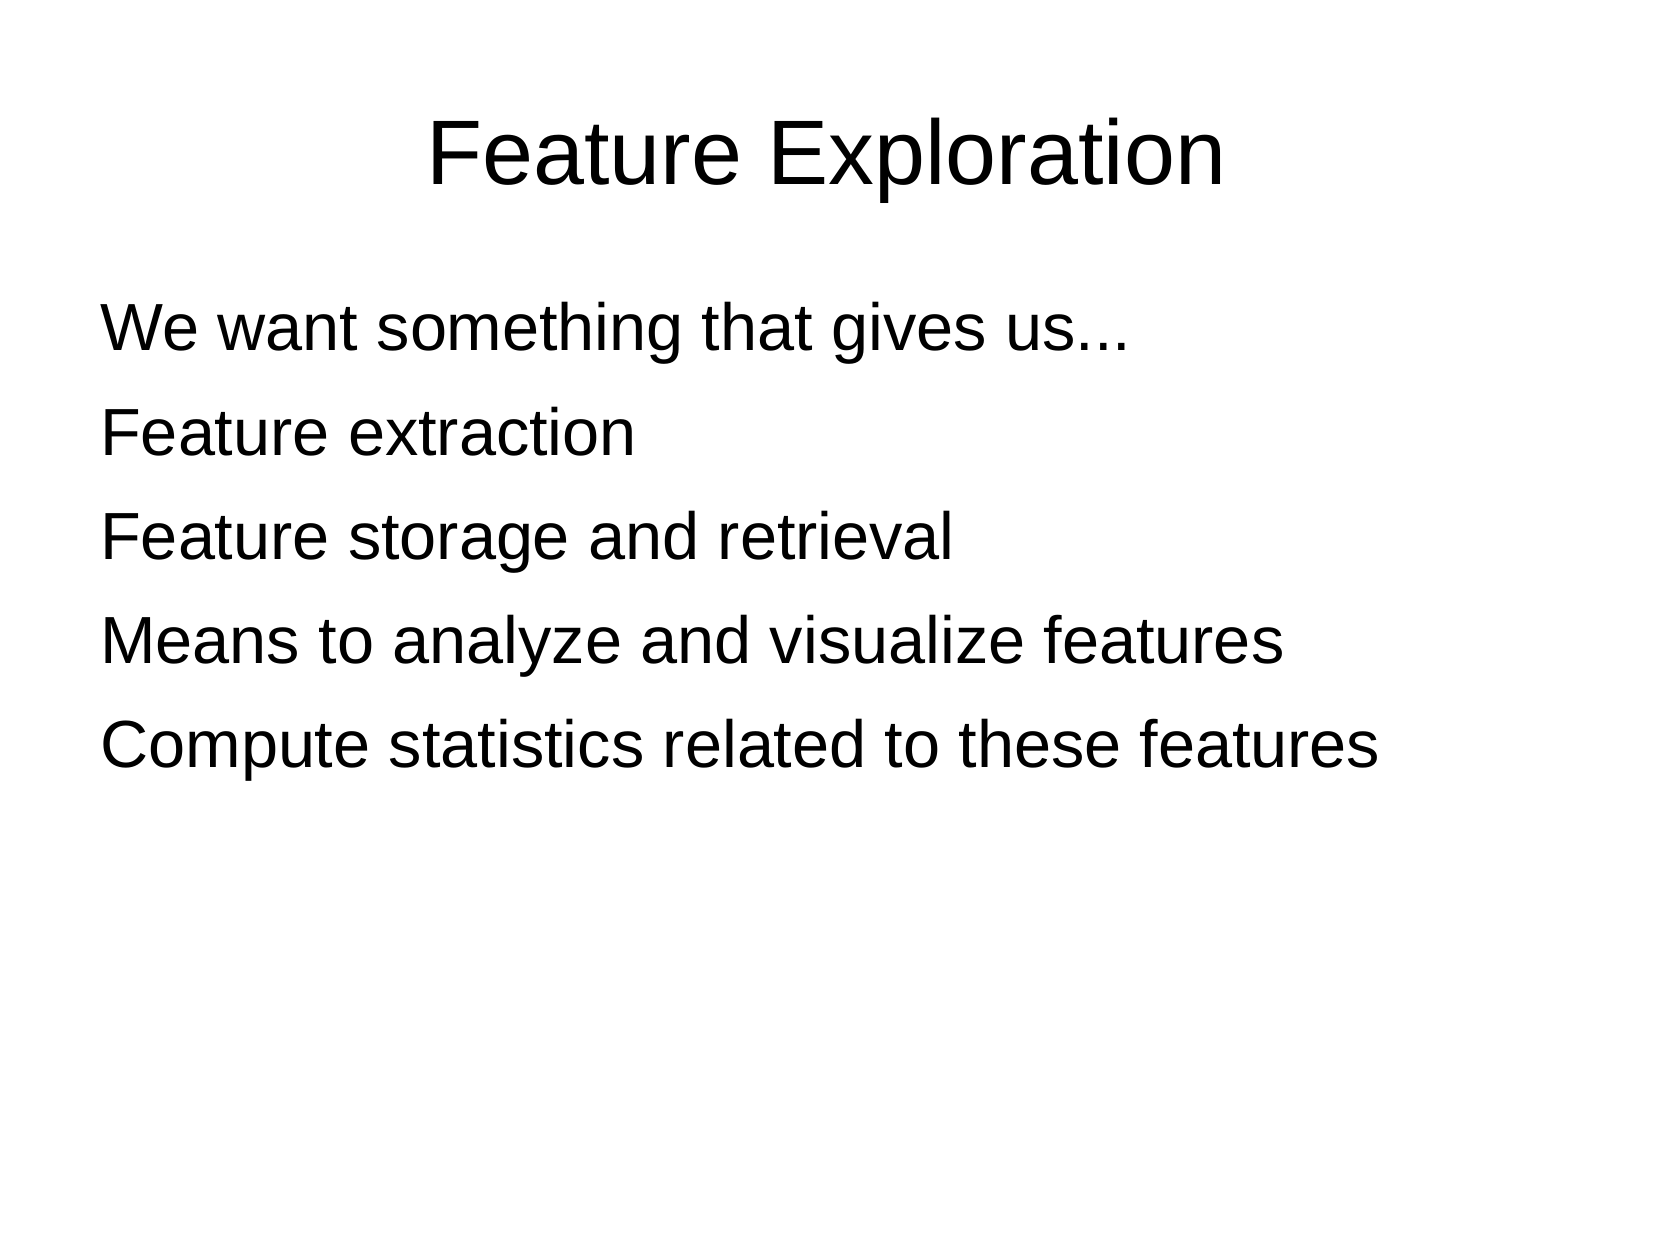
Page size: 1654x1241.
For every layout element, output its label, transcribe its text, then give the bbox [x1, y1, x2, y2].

title Feature Exploration [82, 56, 1571, 250]
list We want something that gives us... Feature extraction Feature storage and retrieval Means to analyze and visualize features Compute statistics related to these features [82, 290, 1571, 1094]
